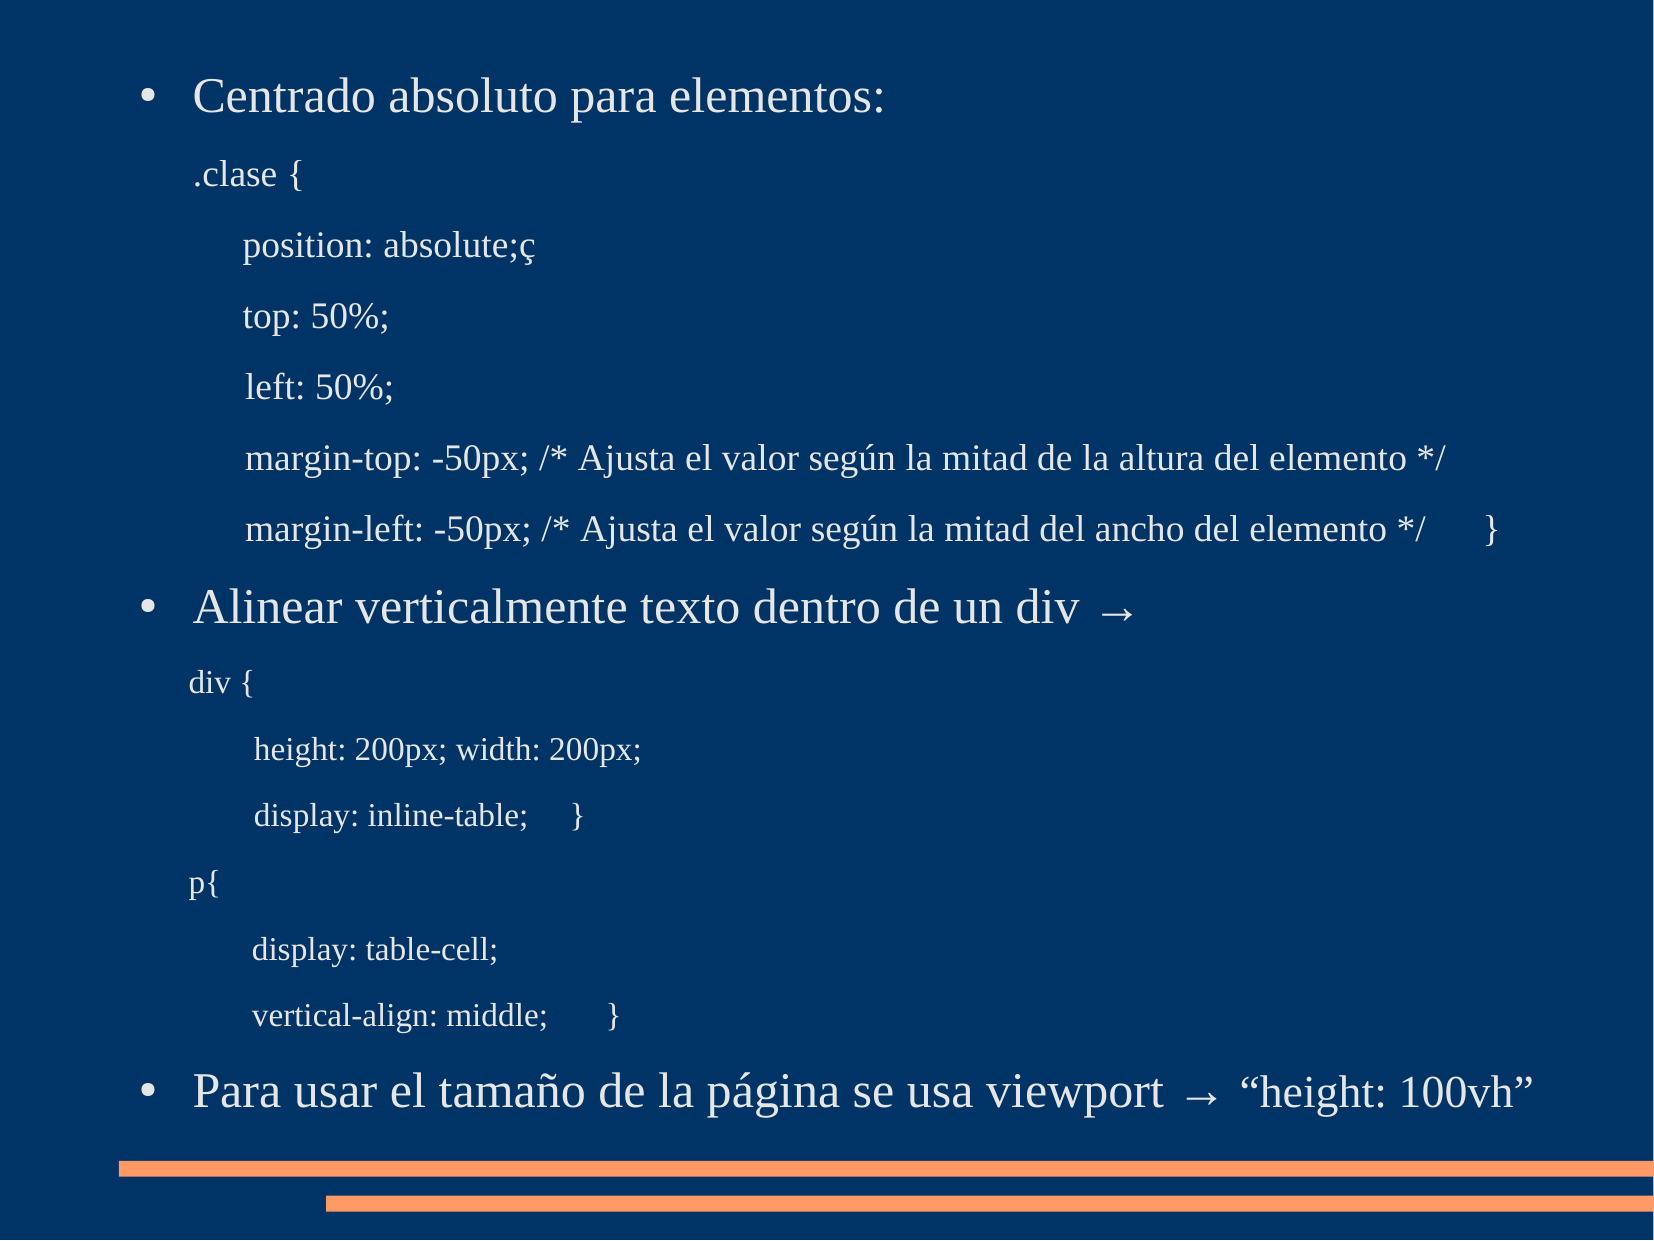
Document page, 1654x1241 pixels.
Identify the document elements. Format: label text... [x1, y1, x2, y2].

list Centrado absoluto para elementos: .clase { position: absolute;ç top: 50%; left: 50%; margin-top: -50px; /* Ajusta el valor según la mitad de la altura del elemento */ margin-left: -50px; /* Ajusta el valor según la mitad del ancho del elemento */ } Alinear verticalmente texto dentro de un div → div { height: 200px; width: 200px; display: inline-table; } p{ display: table-cell; vertical-align: middle; } Para usar el tamaño de la página se usa viewport → “height: 100vh” [121, 68, 1561, 1132]
